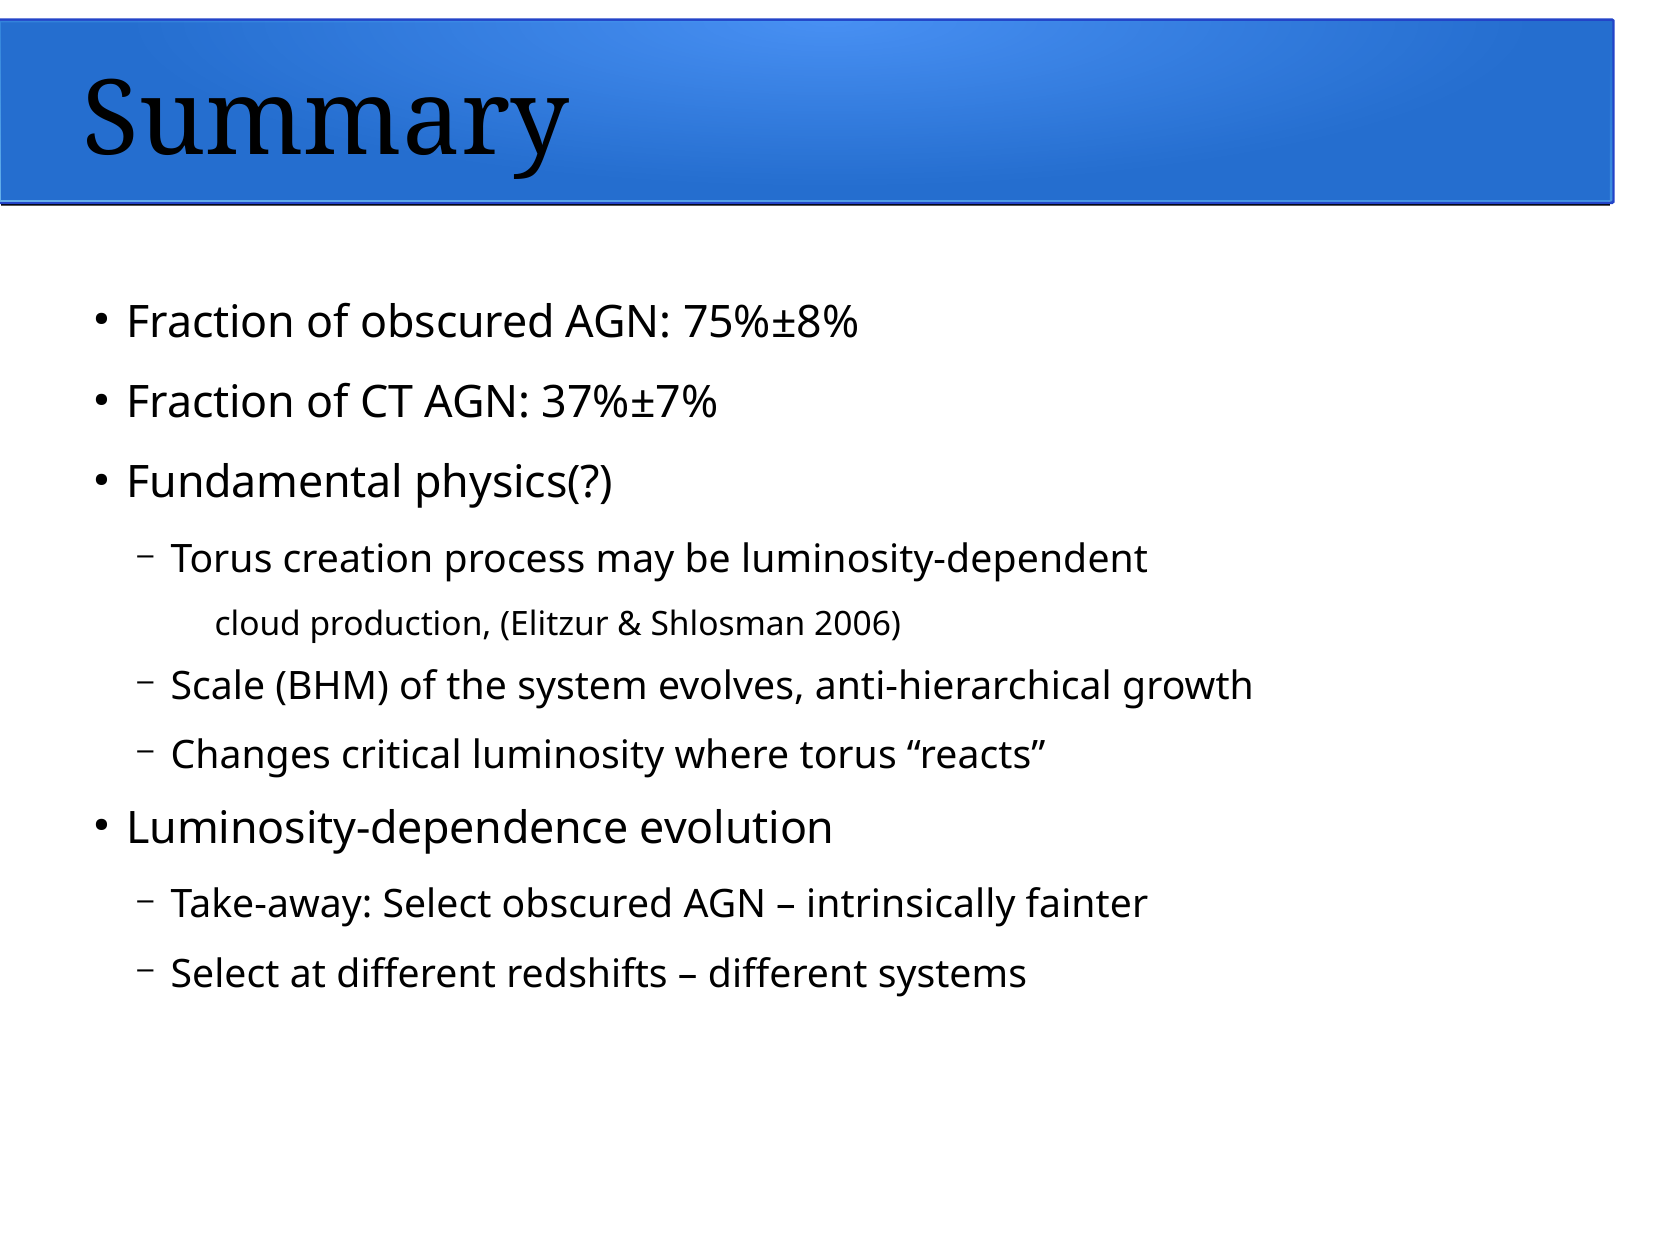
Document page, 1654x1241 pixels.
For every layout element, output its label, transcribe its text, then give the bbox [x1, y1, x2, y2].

list Fraction of obscured AGN: 75%­±8% Fraction of CT AGN: 37%±7% Fundamental physics(?) Torus creation process may be luminosity-dependent cloud production, (Elitzur & Shlosman 2006) Scale (BHM) of the system evolves, anti-hierarchical growth Changes critical luminosity where torus “reacts” Luminosity-dependence evolution Take-away: Select obscured AGN – intrinsically fainter Select at different redshifts – different systems [82, 290, 1571, 1010]
title Summary [82, 47, 1591, 181]
